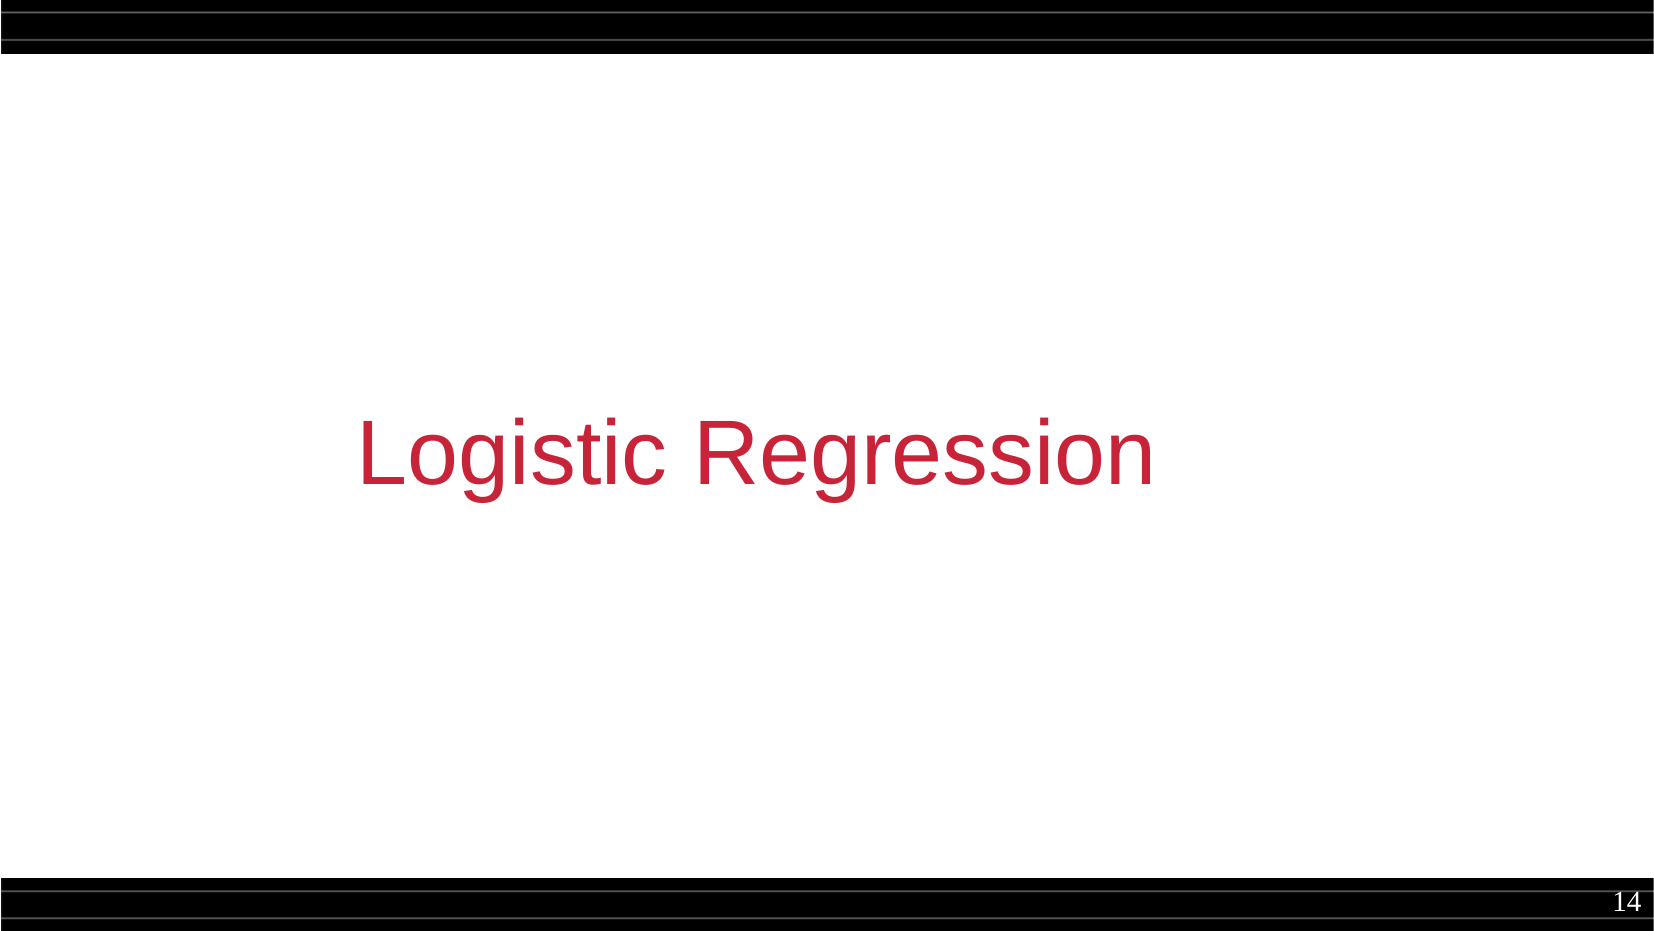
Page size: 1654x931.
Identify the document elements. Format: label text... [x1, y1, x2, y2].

title Logistic Regression [356, 375, 1276, 531]
picture [1, 878, 1654, 931]
picture [1, 0, 1654, 54]
